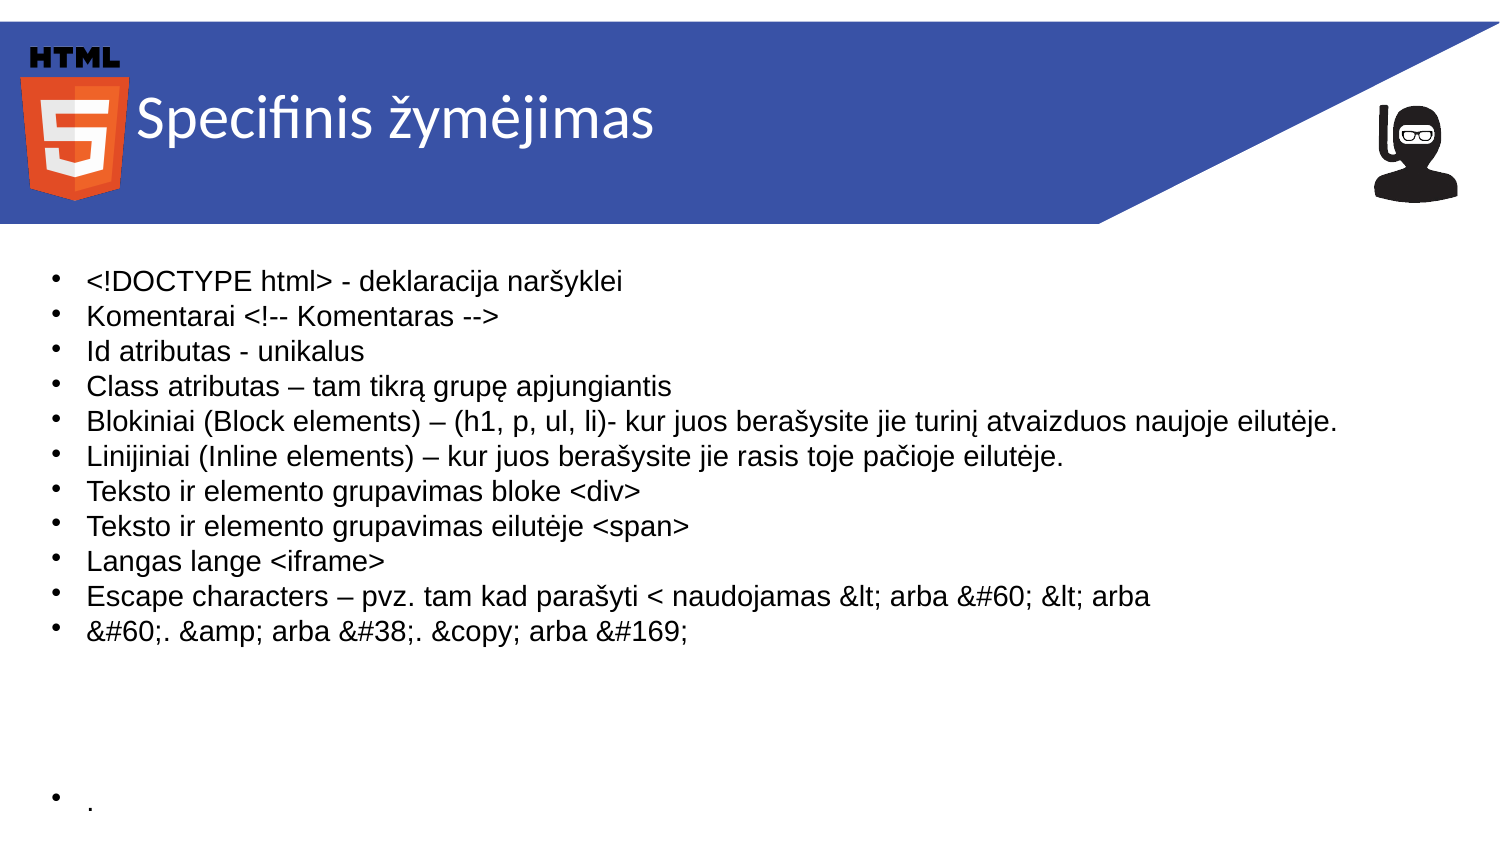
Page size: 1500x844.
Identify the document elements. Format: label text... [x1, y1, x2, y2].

text_box [1096, 167, 1500, 227]
picture [1326, 167, 1500, 211]
text_box <!DOCTYPE html> - deklaracija naršyklei Komentarai <!-- Komentaras --> Id atributas - unikalus Class atributas – tam tikrą grupę apjungiantis Blokiniai (Block elements) – (h1, p, ul, li)- kur juos berašysite jie turinį atvaizduos naujoje eilutėje. Linijiniai (Inline elements) – kur juos berašysite jie rasis toje pačioje eilutėje. Teksto ir elemento grupavimas bloke <div> Teksto ir elemento grupavimas eilutėje <span> Langas lange <iframe> Escape characters – pvz. tam kad parašyti < naudojamas &lt; arba &#60; &lt; arba &#60;. &amp; arba &#38;. &copy; arba &#169; . [36, 247, 1389, 789]
text_box Specifinis žymėjimas [130, 72, 1500, 167]
picture [20, 46, 130, 201]
text_box [1404, 24, 1500, 72]
